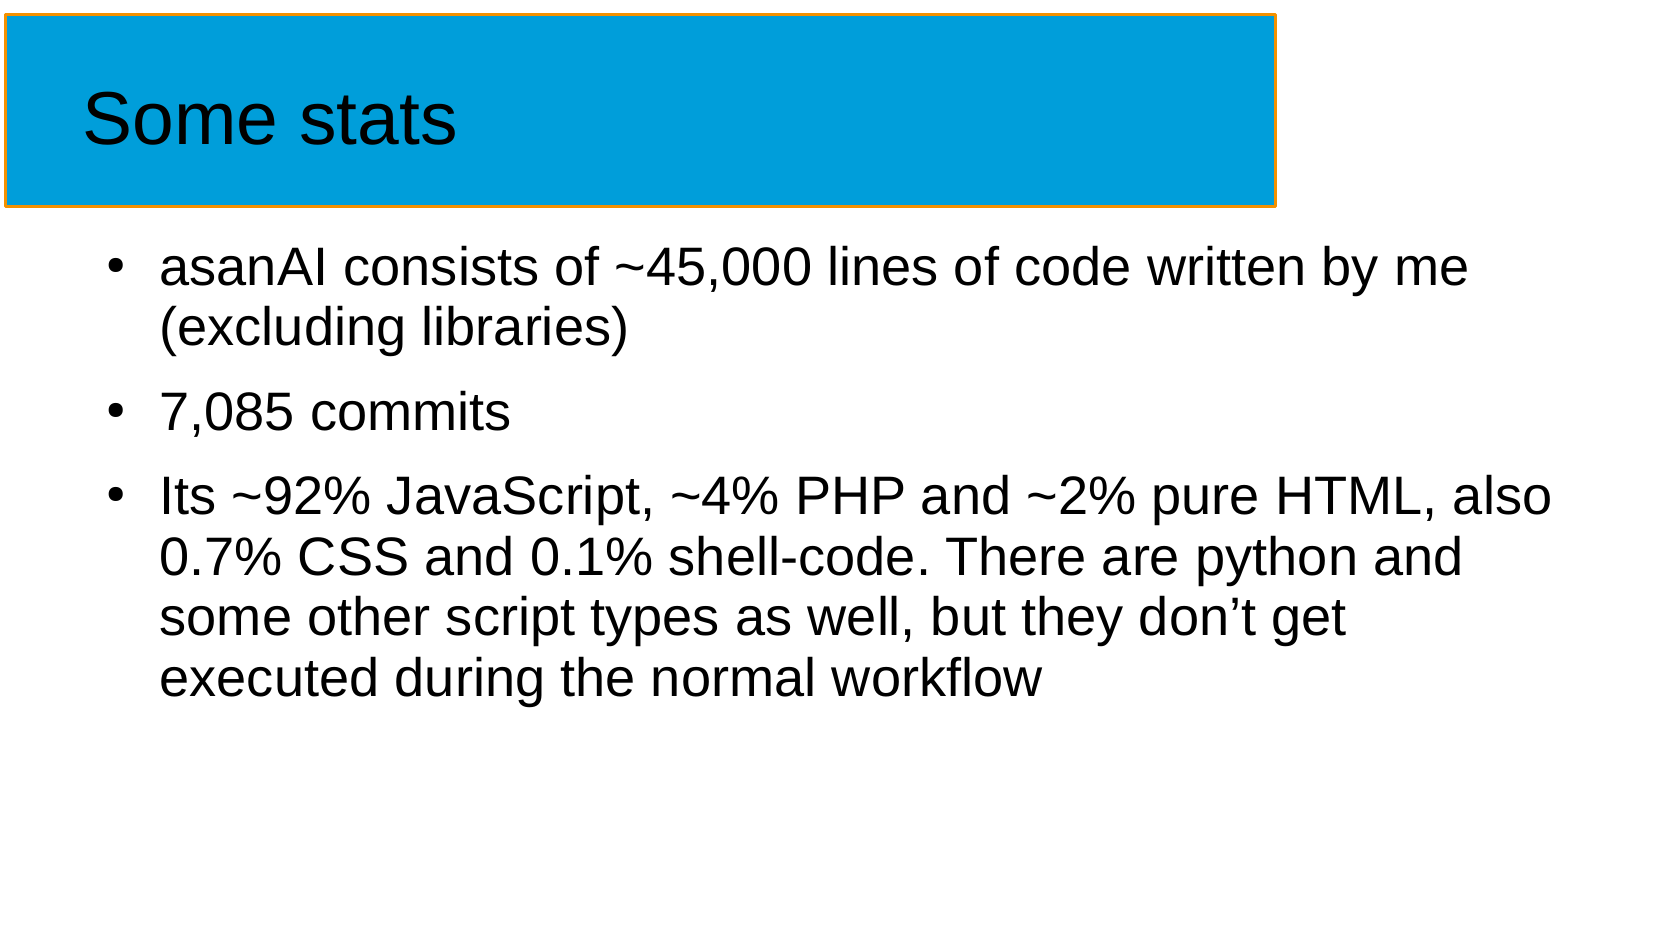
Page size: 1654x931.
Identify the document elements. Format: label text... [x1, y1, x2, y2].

title Some stats [82, 44, 1235, 192]
list asanAI consists of ~45,000 lines of code written by me (excluding libraries) 7,085 commits Its ~92% JavaScript, ~4% PHP and ~2% pure HTML, also 0.7% CSS and 0.1% shell-code. There are python and some other script types as well, but they don’t get executed during the normal workflow [88, 236, 1565, 798]
